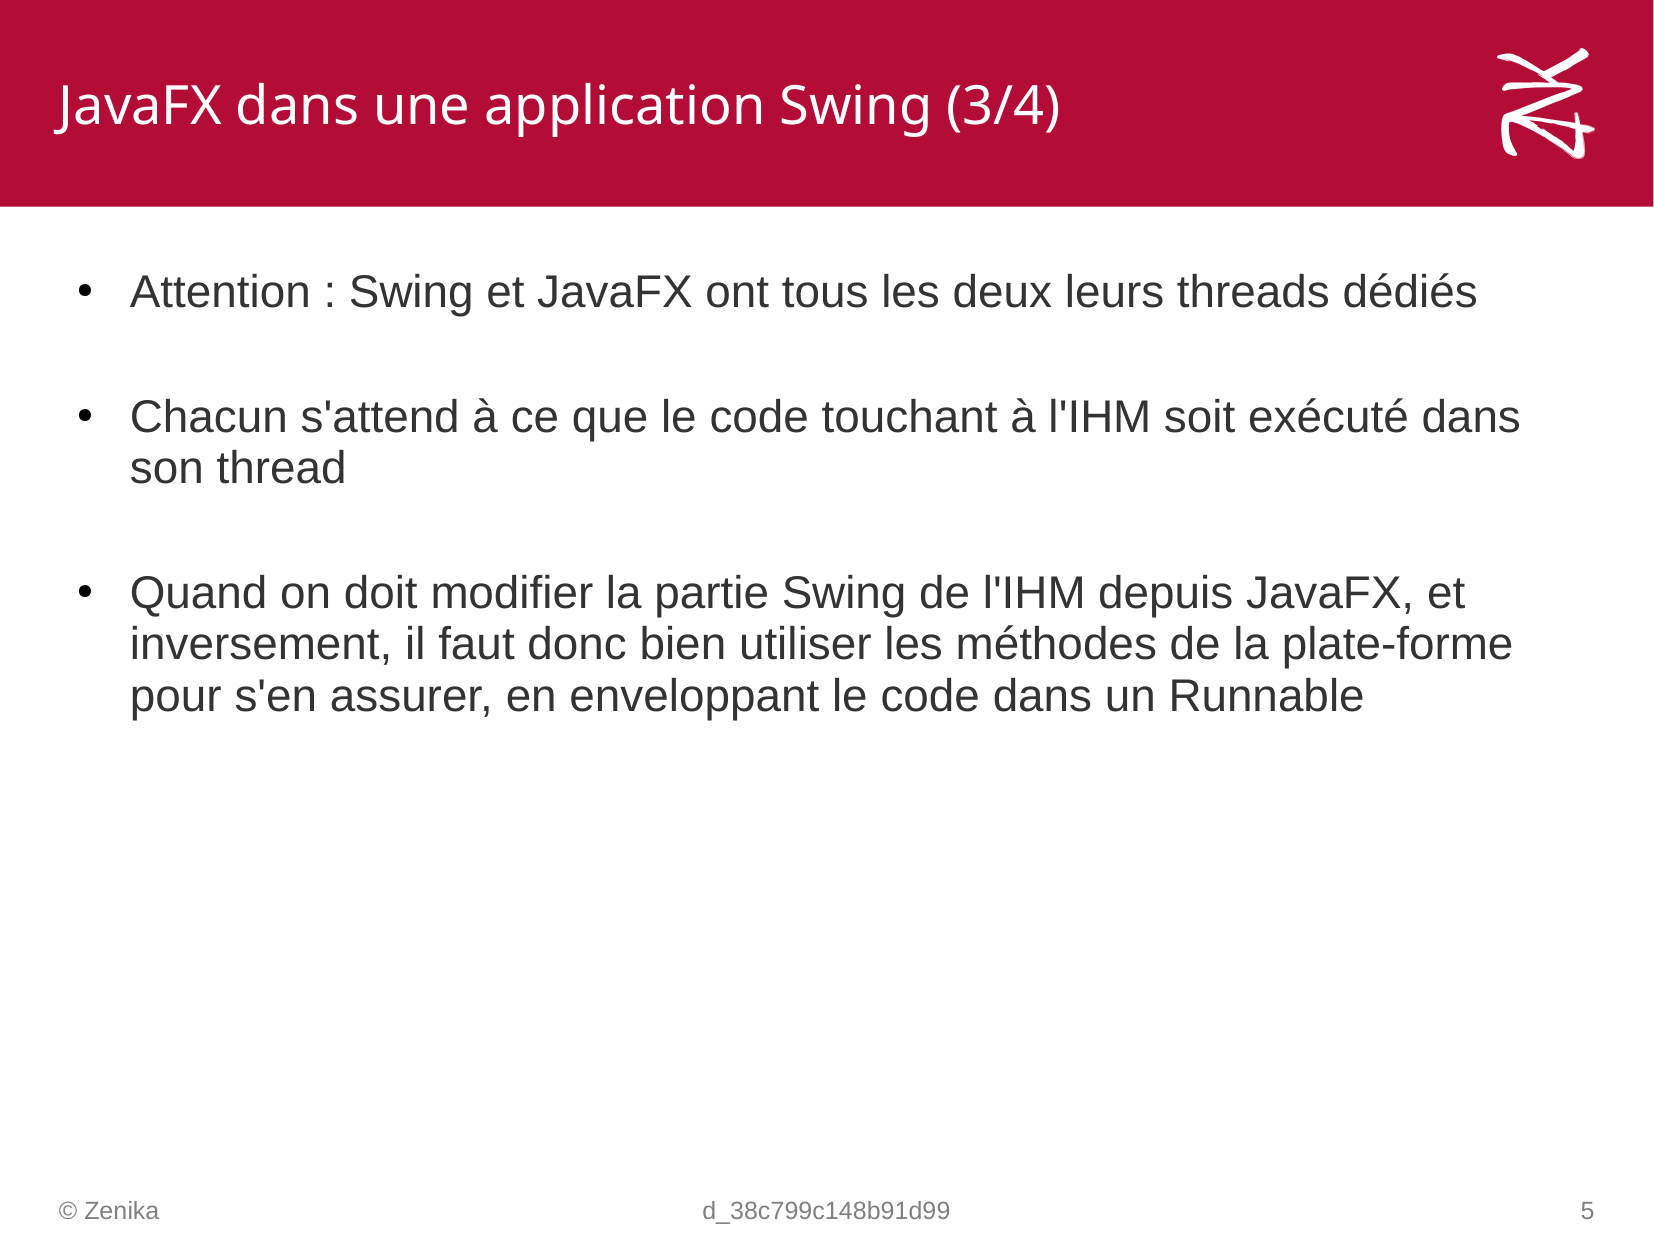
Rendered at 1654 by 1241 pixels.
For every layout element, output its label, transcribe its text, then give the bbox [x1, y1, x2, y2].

title JavaFX dans une application Swing (3/4) [59, 29, 1595, 178]
list Attention : Swing et JavaFX ont tous les deux leurs threads dédiés Chacun s'attend à ce que le code touchant à l'IHM soit exécuté dans son thread Quand on doit modifier la partie Swing de l'IHM depuis JavaFX, et inversement, il faut donc bien utiliser les méthodes de la plate-forme pour s'en assurer, en enveloppant le code dans un Runnable [59, 265, 1595, 1182]
